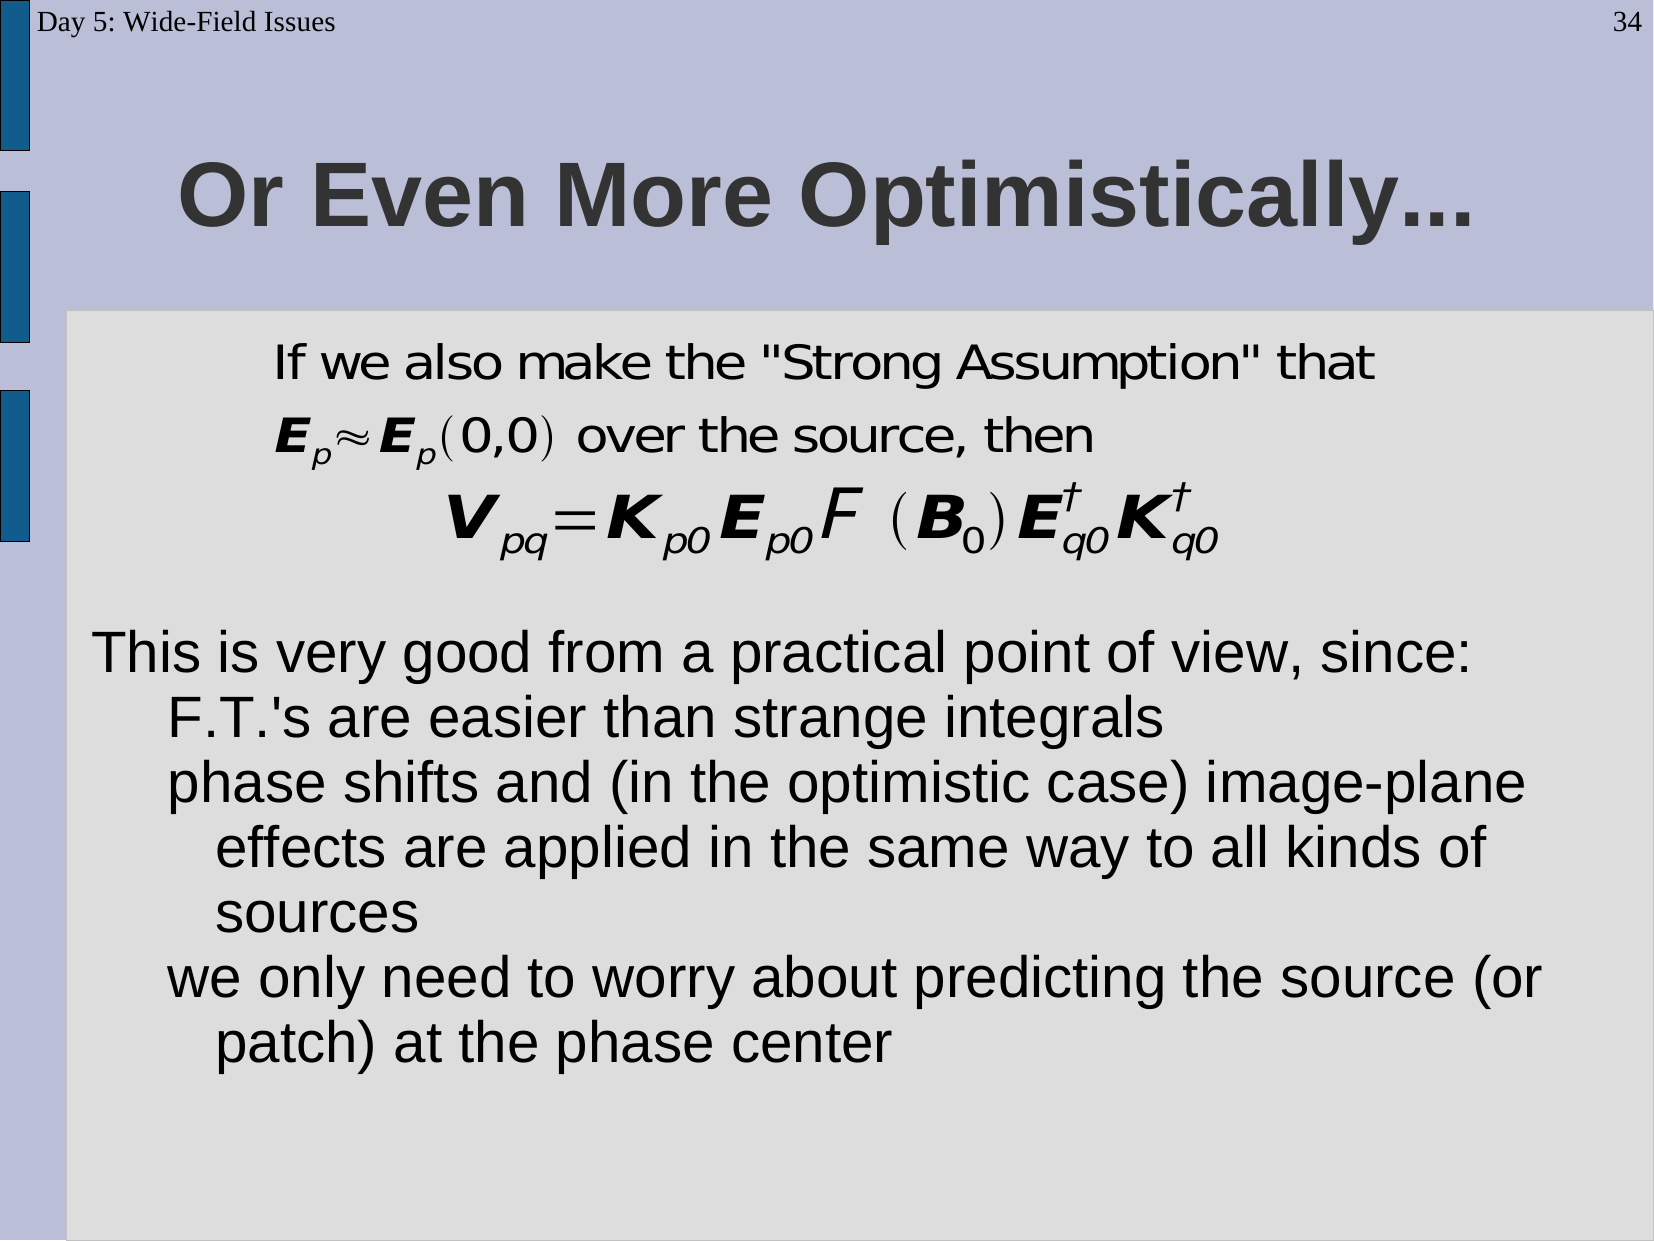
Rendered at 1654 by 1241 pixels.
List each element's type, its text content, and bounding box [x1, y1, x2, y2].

text_box This is very good from a practical point of view, since: F.T.'s are easier than strange integrals phase shifts and (in the optimistic case) image-plane effects are applied in the same way to all kinds of sources we only need to worry about predicting the source (or patch) at the phase center [73, 620, 1625, 1158]
title Or Even More Optimistically... [121, 91, 1534, 299]
chart [265, 324, 1396, 562]
